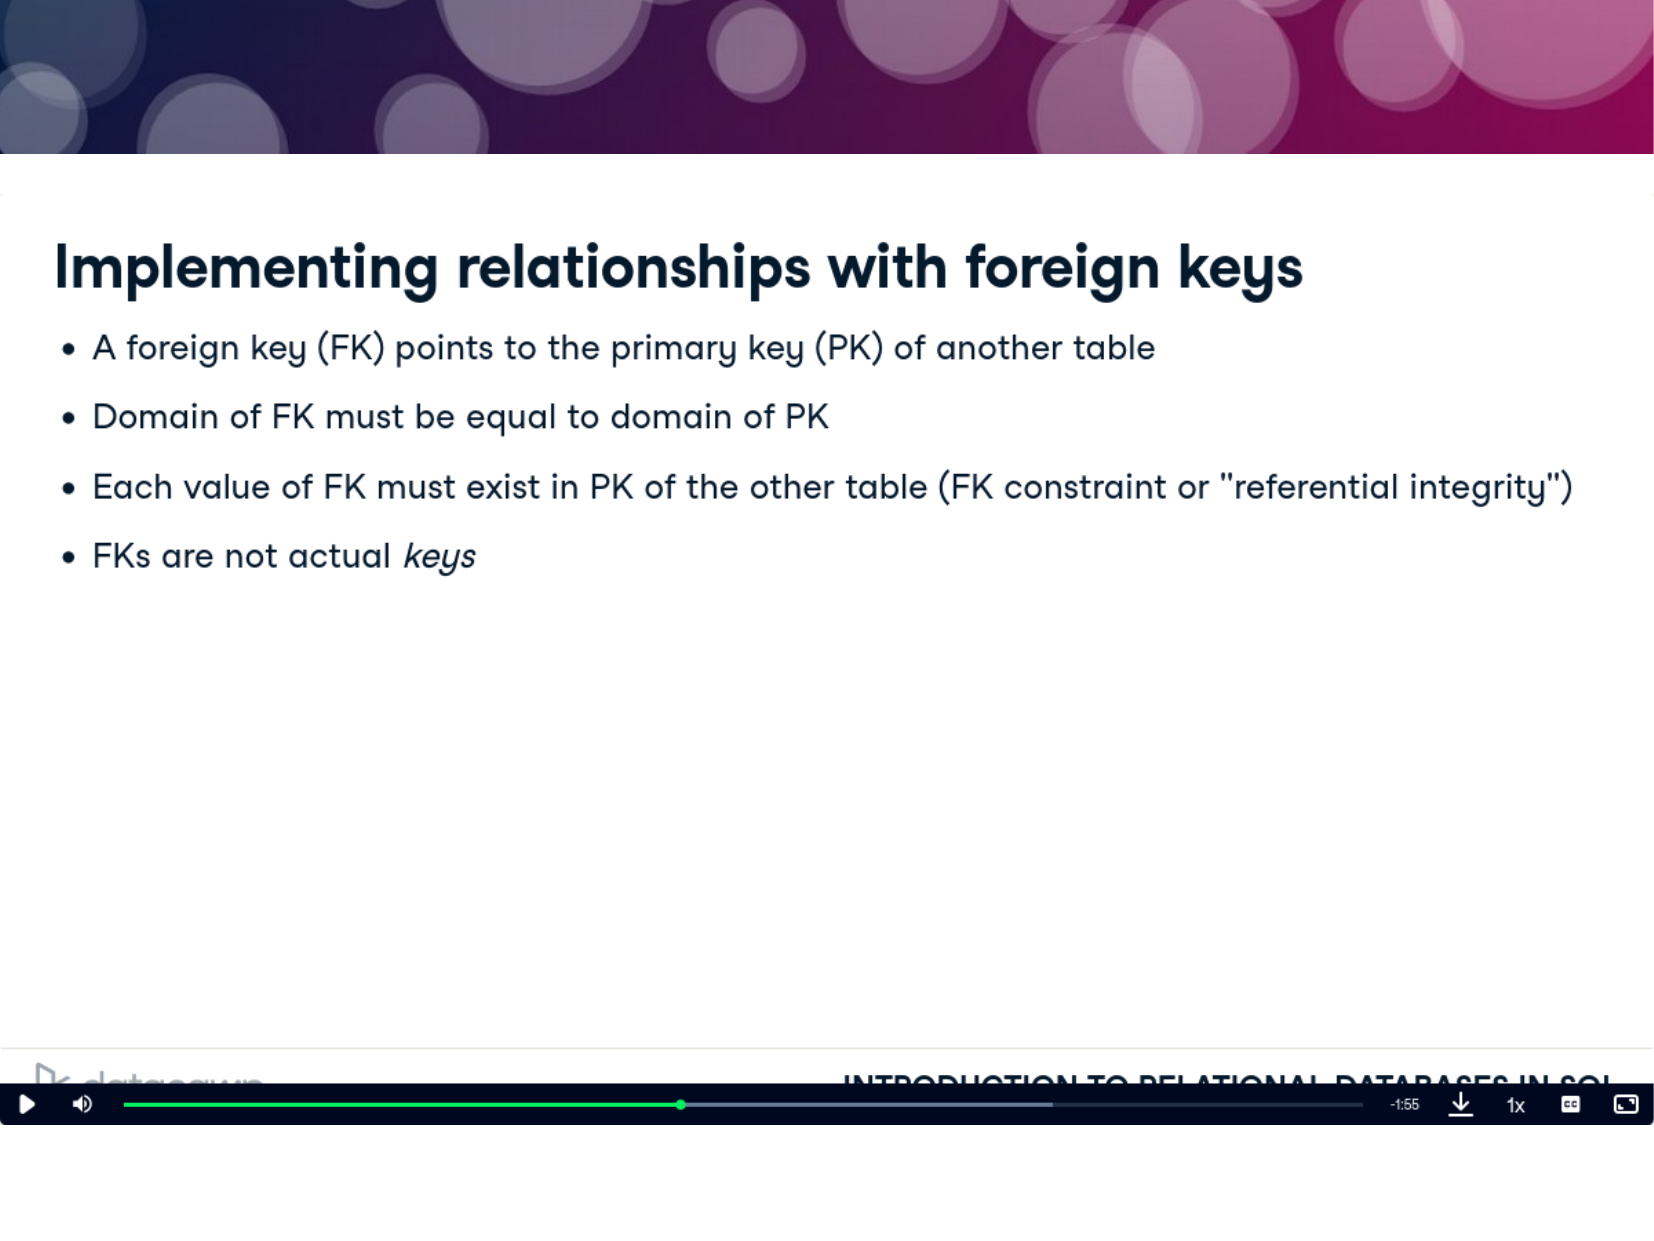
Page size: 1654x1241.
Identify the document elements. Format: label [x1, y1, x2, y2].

picture [0, 195, 1654, 1126]
